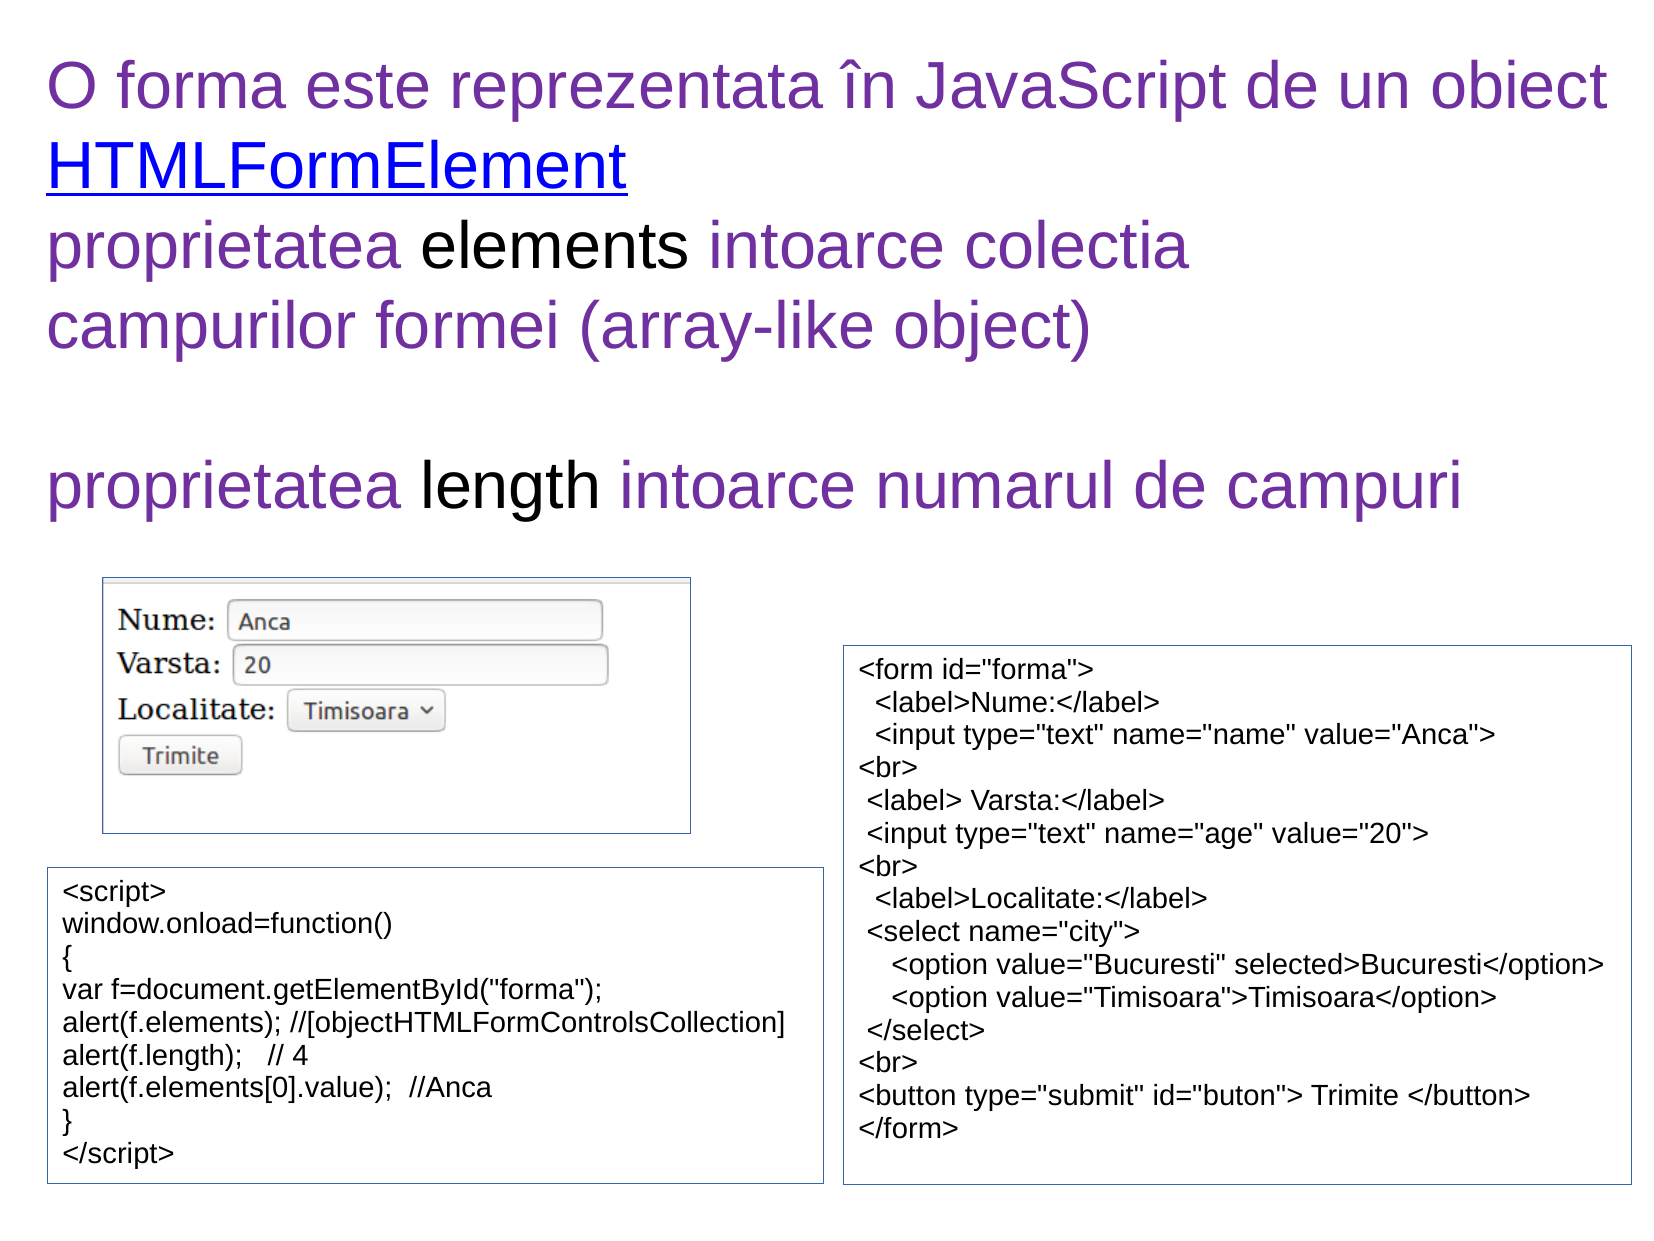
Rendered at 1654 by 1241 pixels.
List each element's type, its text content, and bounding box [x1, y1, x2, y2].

text_box <form id="forma"> <label>Nume:</label> <input type="text" name="name" value="Anca"> <br> <label> Varsta:</label> <input type="text" name="age" value="20"> <br> <label>Localitate:</label> <select name="city"> <option value="Bucuresti" selected>Bucuresti</option> <option value="Timisoara">Timisoara</option> </select> <br> <button type="submit" id="buton"> Trimite </button> </form> [843, 645, 1632, 1185]
text_box <script> window.onload=function() { var f=document.getElementById("forma"); alert(f.elements); //[objectHTMLFormControlsCollection] alert(f.length); // 4 alert(f.elements[0].value); //Anca } </script> [47, 867, 824, 1184]
text_box O forma este reprezentata în JavaScript de un obiect HTMLFormElement proprietatea elements intoarce colectia campurilor formei (array-like object) proprietatea length intoarce numarul de campuri [31, 34, 1625, 610]
picture [102, 577, 691, 834]
